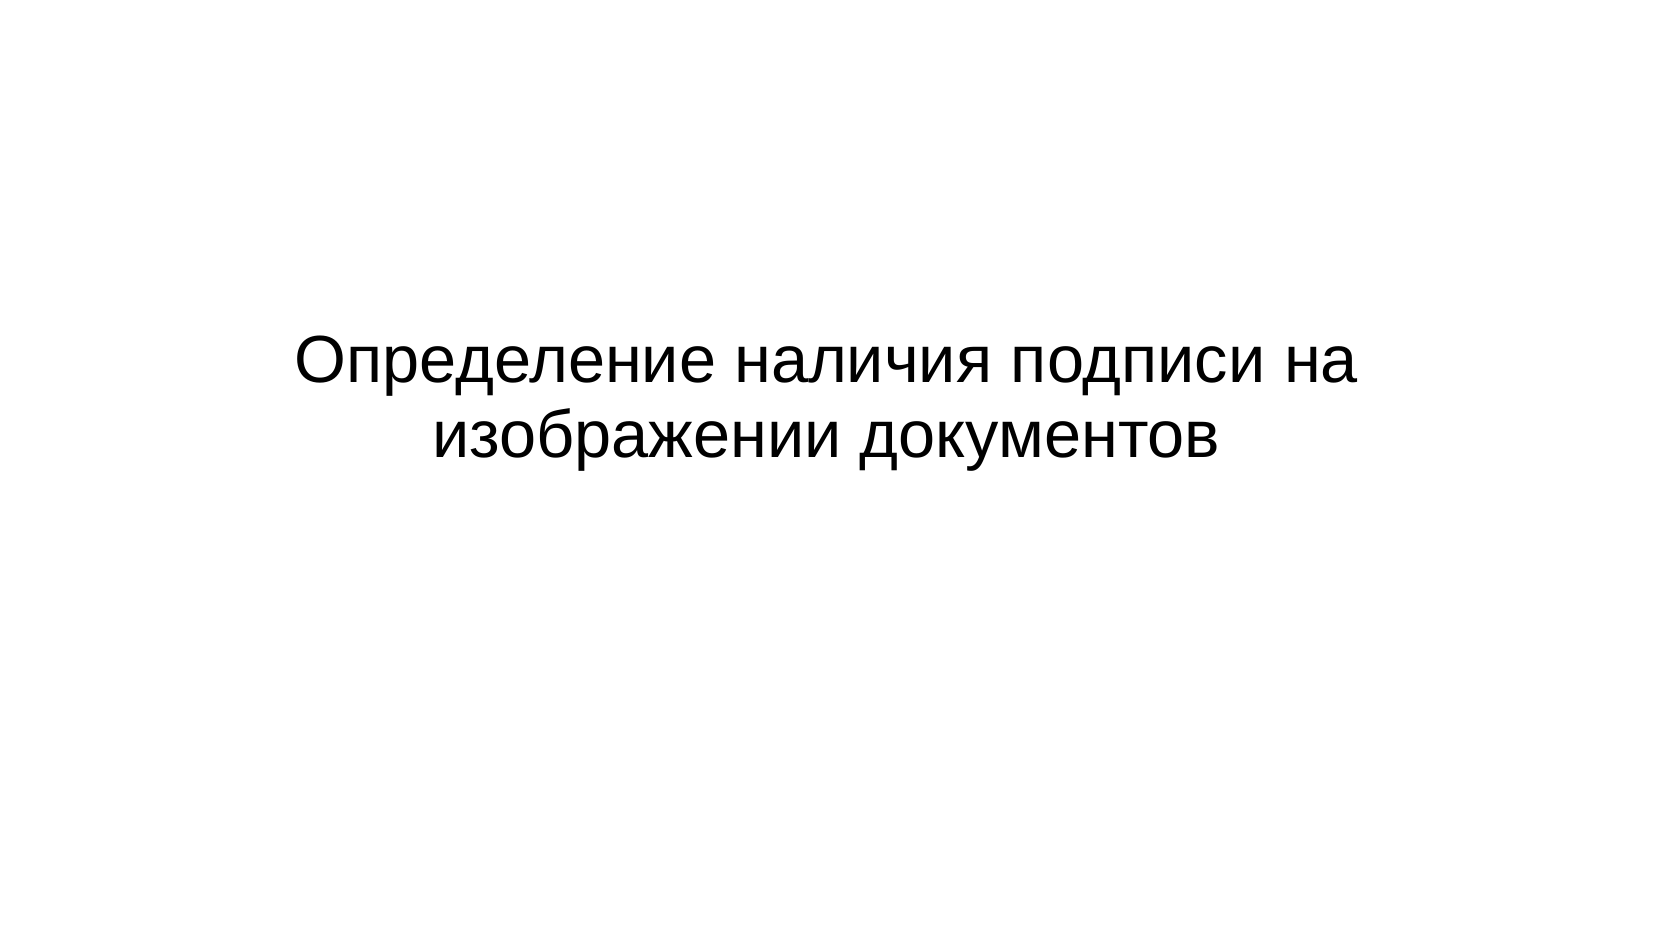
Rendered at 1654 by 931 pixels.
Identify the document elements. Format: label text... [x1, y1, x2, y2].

subtitle Определение наличия подписи на изображении документов [82, 37, 1571, 757]
